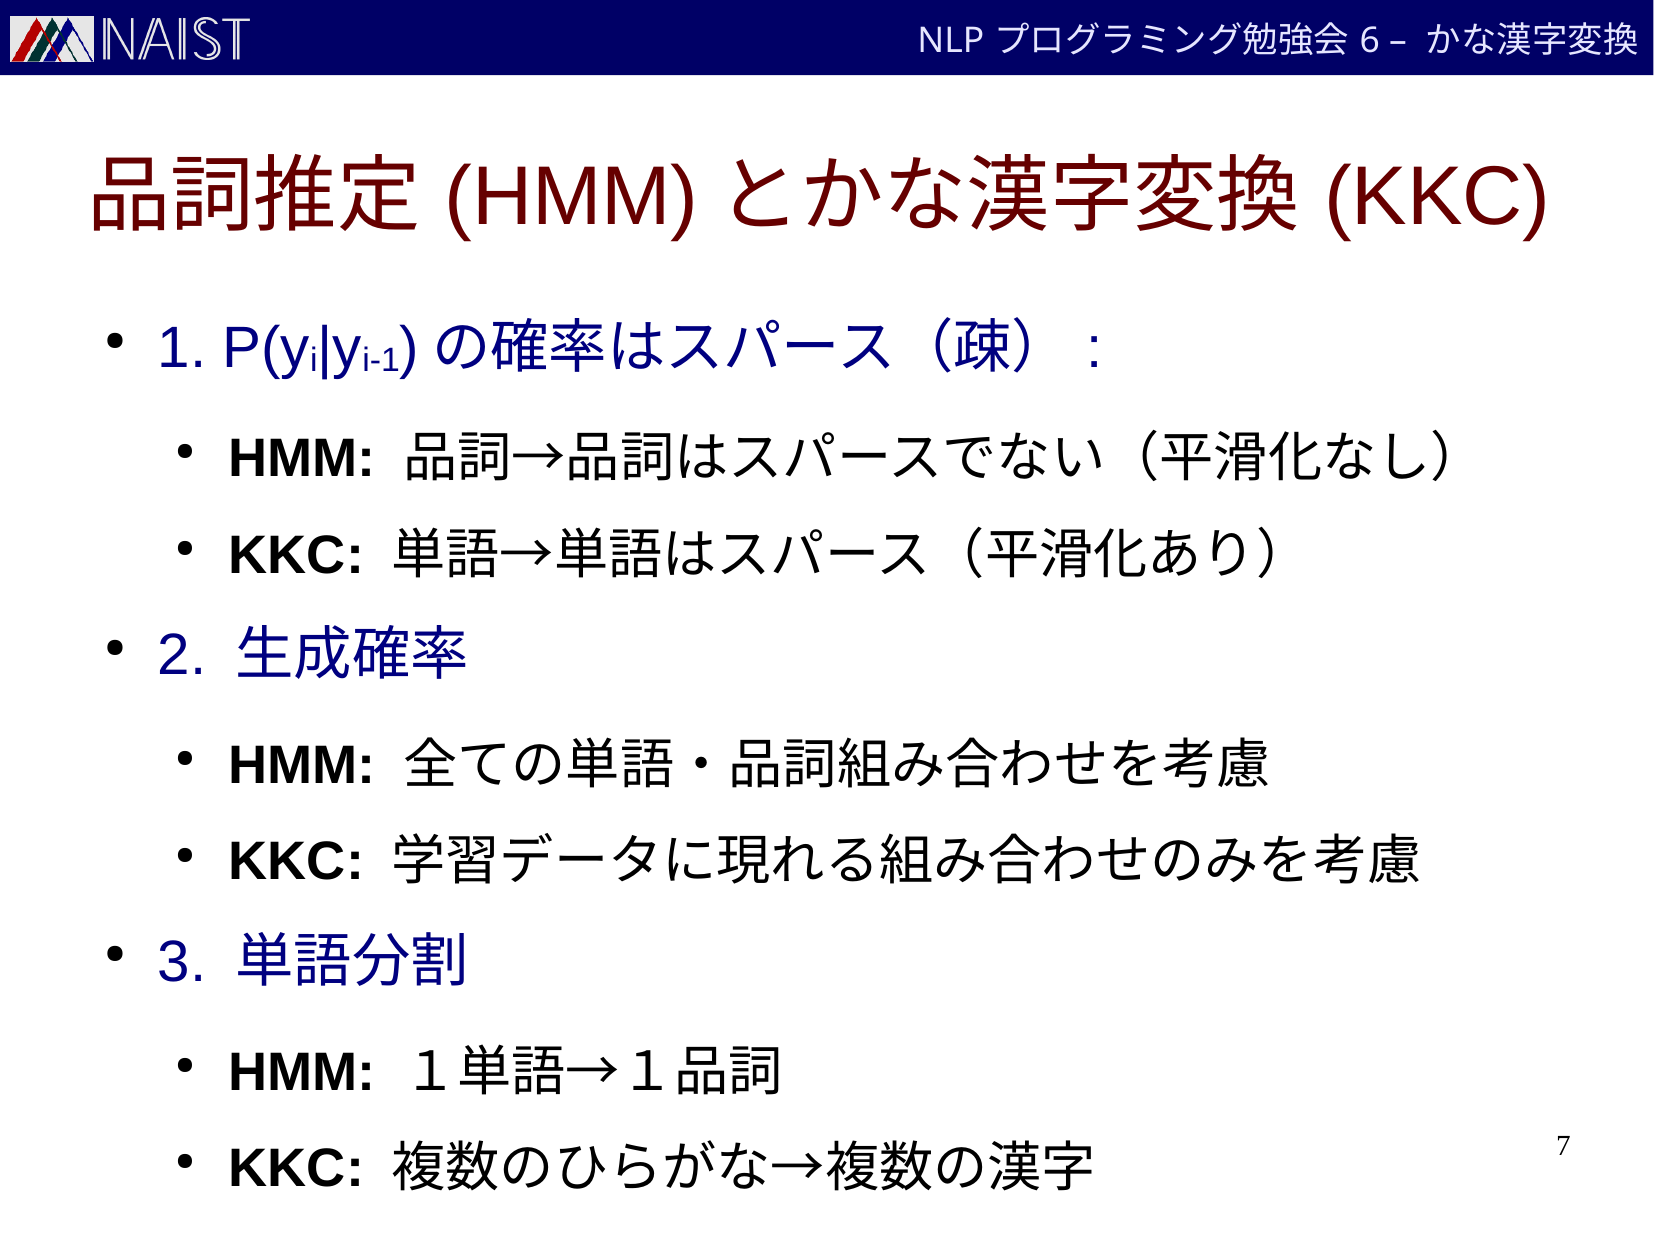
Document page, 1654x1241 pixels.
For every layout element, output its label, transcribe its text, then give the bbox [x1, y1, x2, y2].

list 1. P(yi|yi-1)の確率はスパース（疎）: HMM: 品詞→品詞はスパースでない（平滑化なし） KKC: 単語→単語はスパース（平滑化あり） 2. 生成確率 HMM: 全ての単語・品詞組み合わせを考慮 KKC: 学習データに現れる組み合わせのみを考慮 3. 単語分割 HMM: １単語→１品詞 KKC: 複数のひらがな→複数の漢字 [86, 300, 1576, 1119]
picture [10, 16, 94, 62]
picture [102, 17, 251, 60]
title 品詞推定(HMM)とかな漢字変換(KKC) [75, 92, 1564, 285]
